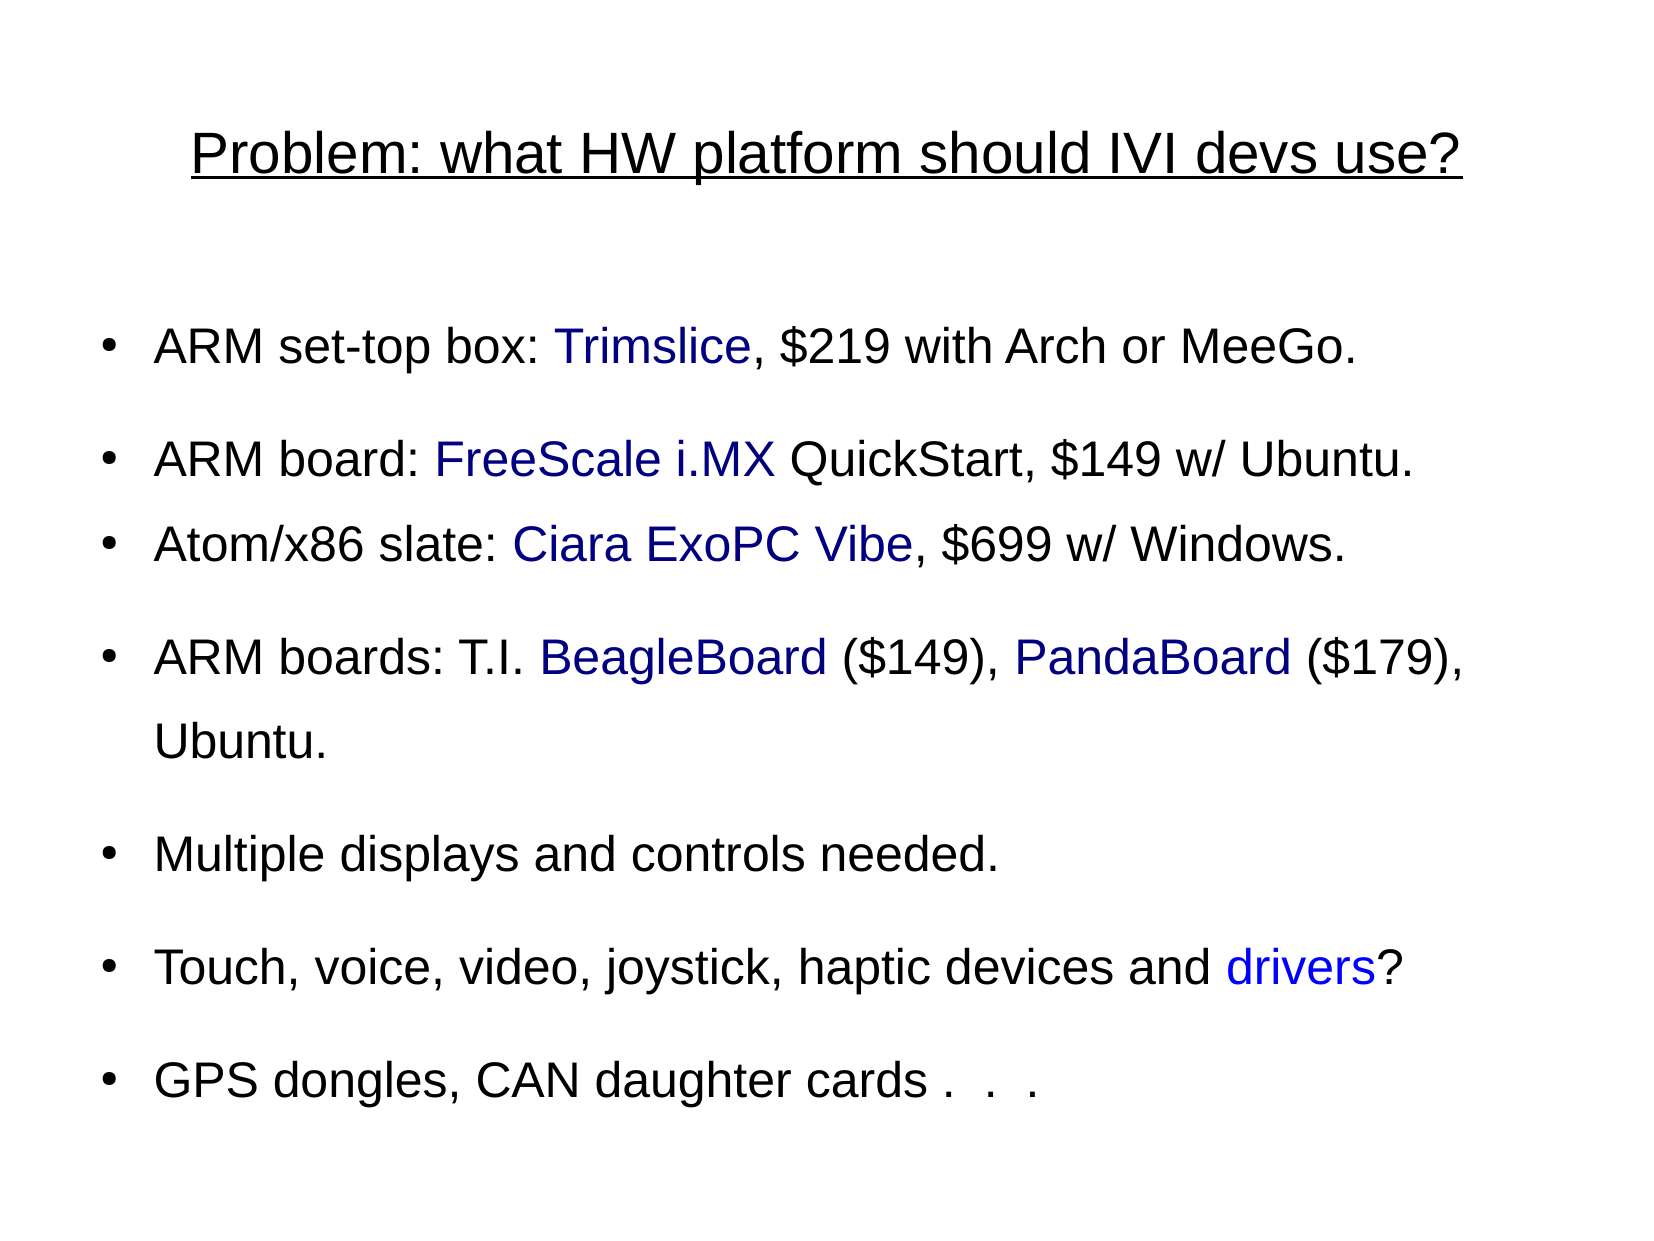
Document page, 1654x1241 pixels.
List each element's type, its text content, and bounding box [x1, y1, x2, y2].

list ARM set-top box: Trimslice, $219 with Arch or MeeGo. ARM board: FreeScale i.MX QuickStart, $149 w/ Ubuntu. Atom/x86 slate: Ciara ExoPC Vibe, $699 w/ Windows. ARM boards: T.I. BeagleBoard ($149), PandaBoard ($179), Ubuntu. Multiple displays and controls needed. Touch, voice, video, joystick, haptic devices and drivers? GPS dongles, CAN daughter cards . . . [82, 290, 1571, 1094]
title Problem: what HW platform should IVI devs use? [82, 49, 1571, 257]
